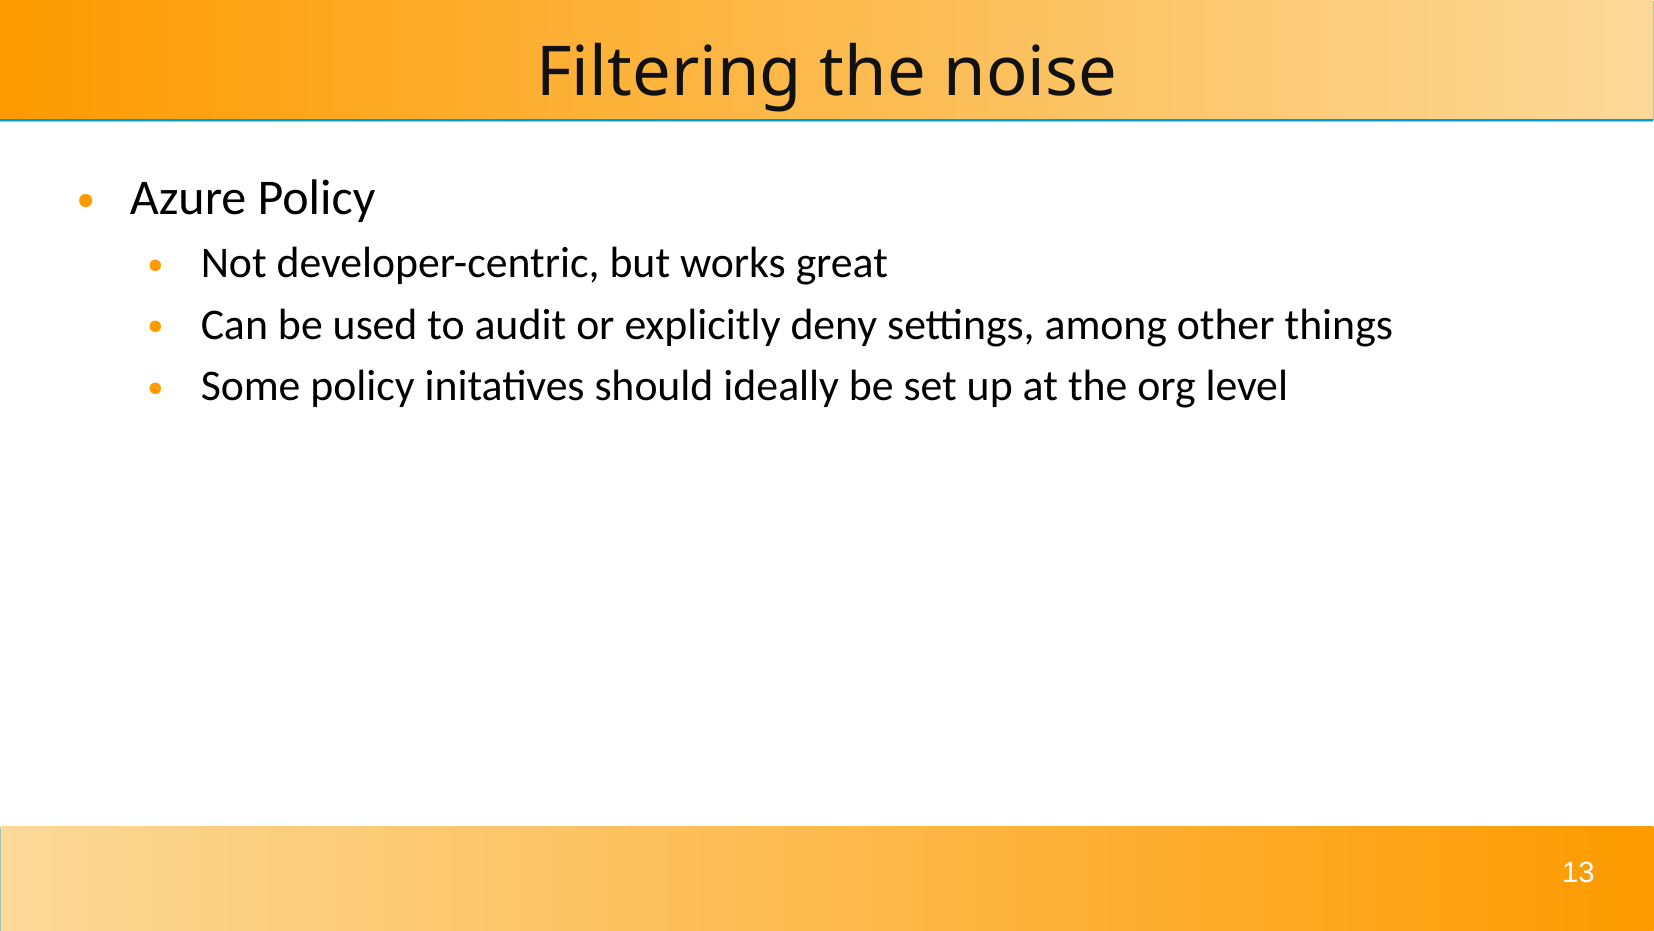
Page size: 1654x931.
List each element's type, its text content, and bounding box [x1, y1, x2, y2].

title Networking [1101, 827, 1105, 930]
list Azure Policy Not developer-centric, but works great Can be used to audit or explicitly deny settings, among other things Some policy initatives should ideally be set up at the org level [59, 177, 1543, 768]
title Filtering the noise [59, 26, 1595, 111]
